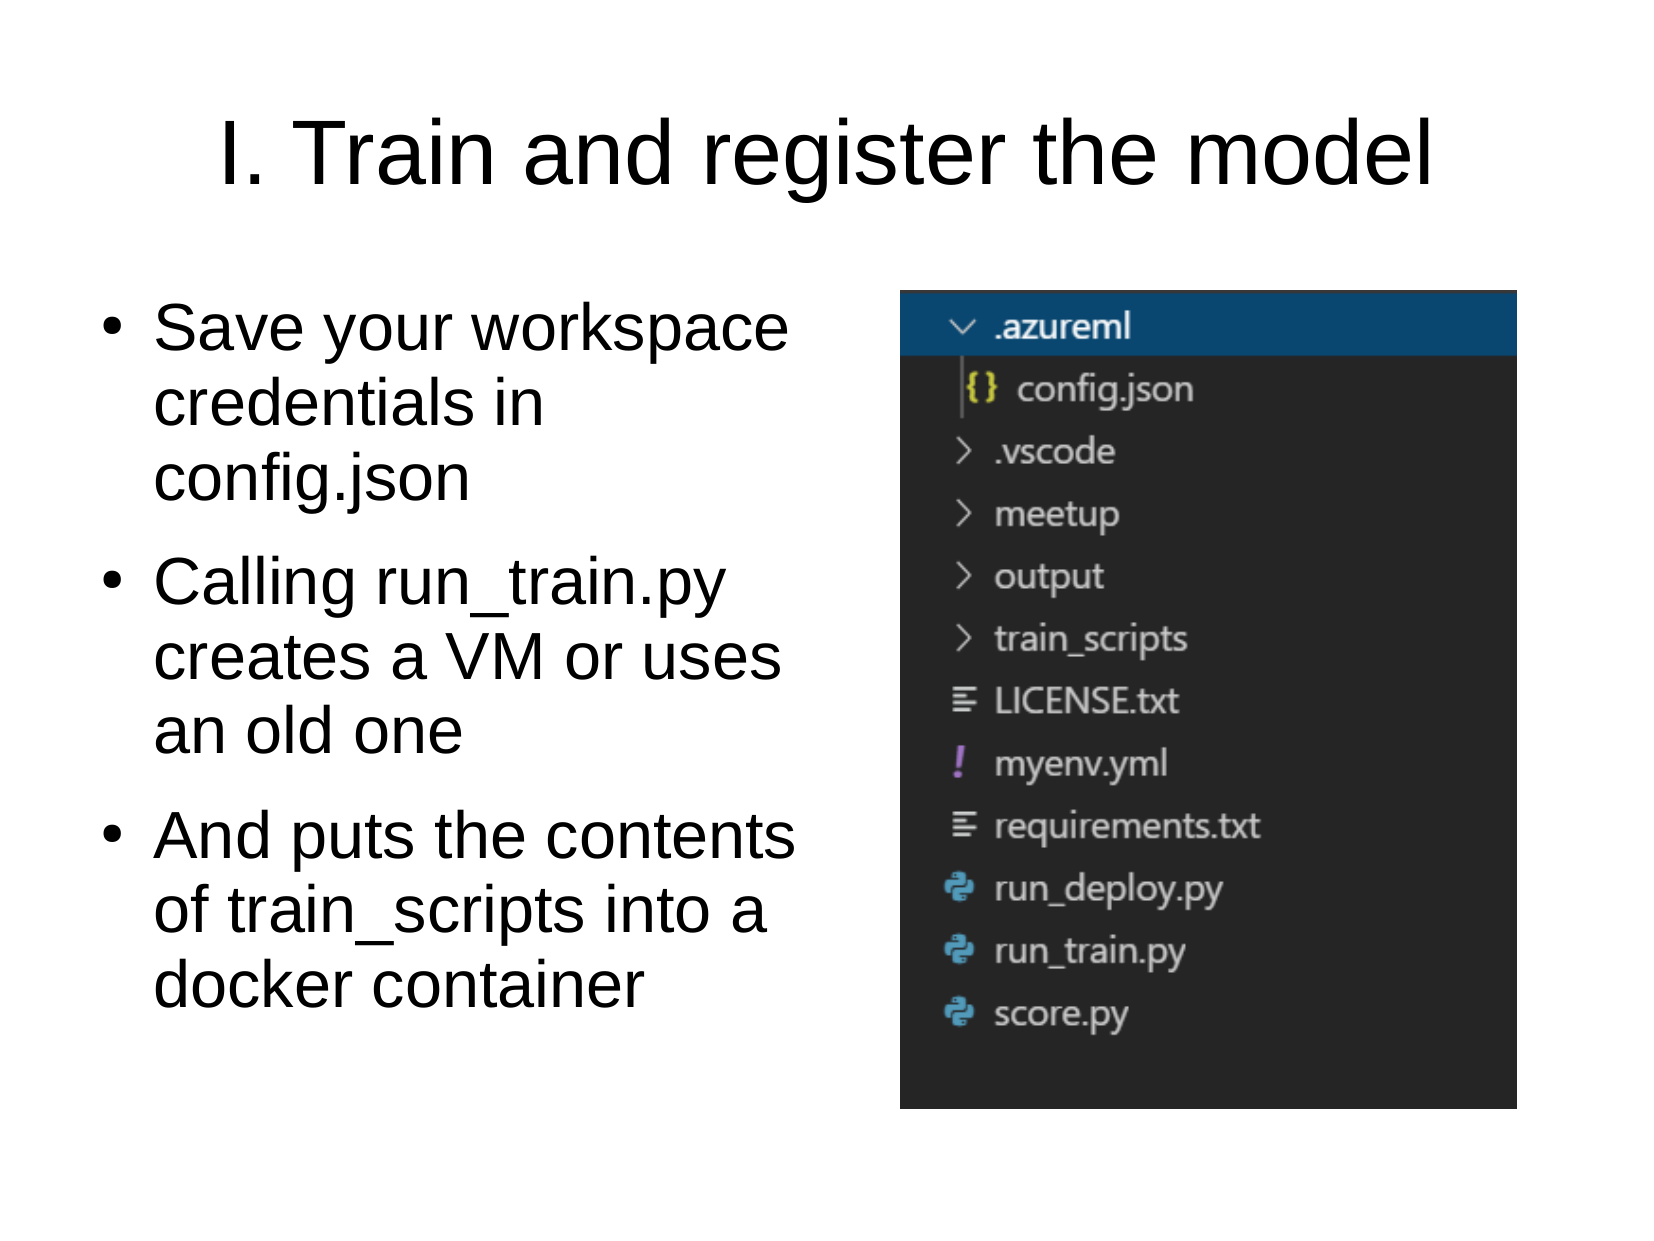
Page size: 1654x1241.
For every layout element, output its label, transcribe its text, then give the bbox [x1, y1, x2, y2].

title I. Train and register the model [82, 49, 1571, 257]
picture [900, 290, 1517, 1109]
list Save your workspace credentials in config.json Calling run_train.py creates a VM or uses an old one And puts the contents of train_scripts into a docker container [82, 290, 809, 1109]
